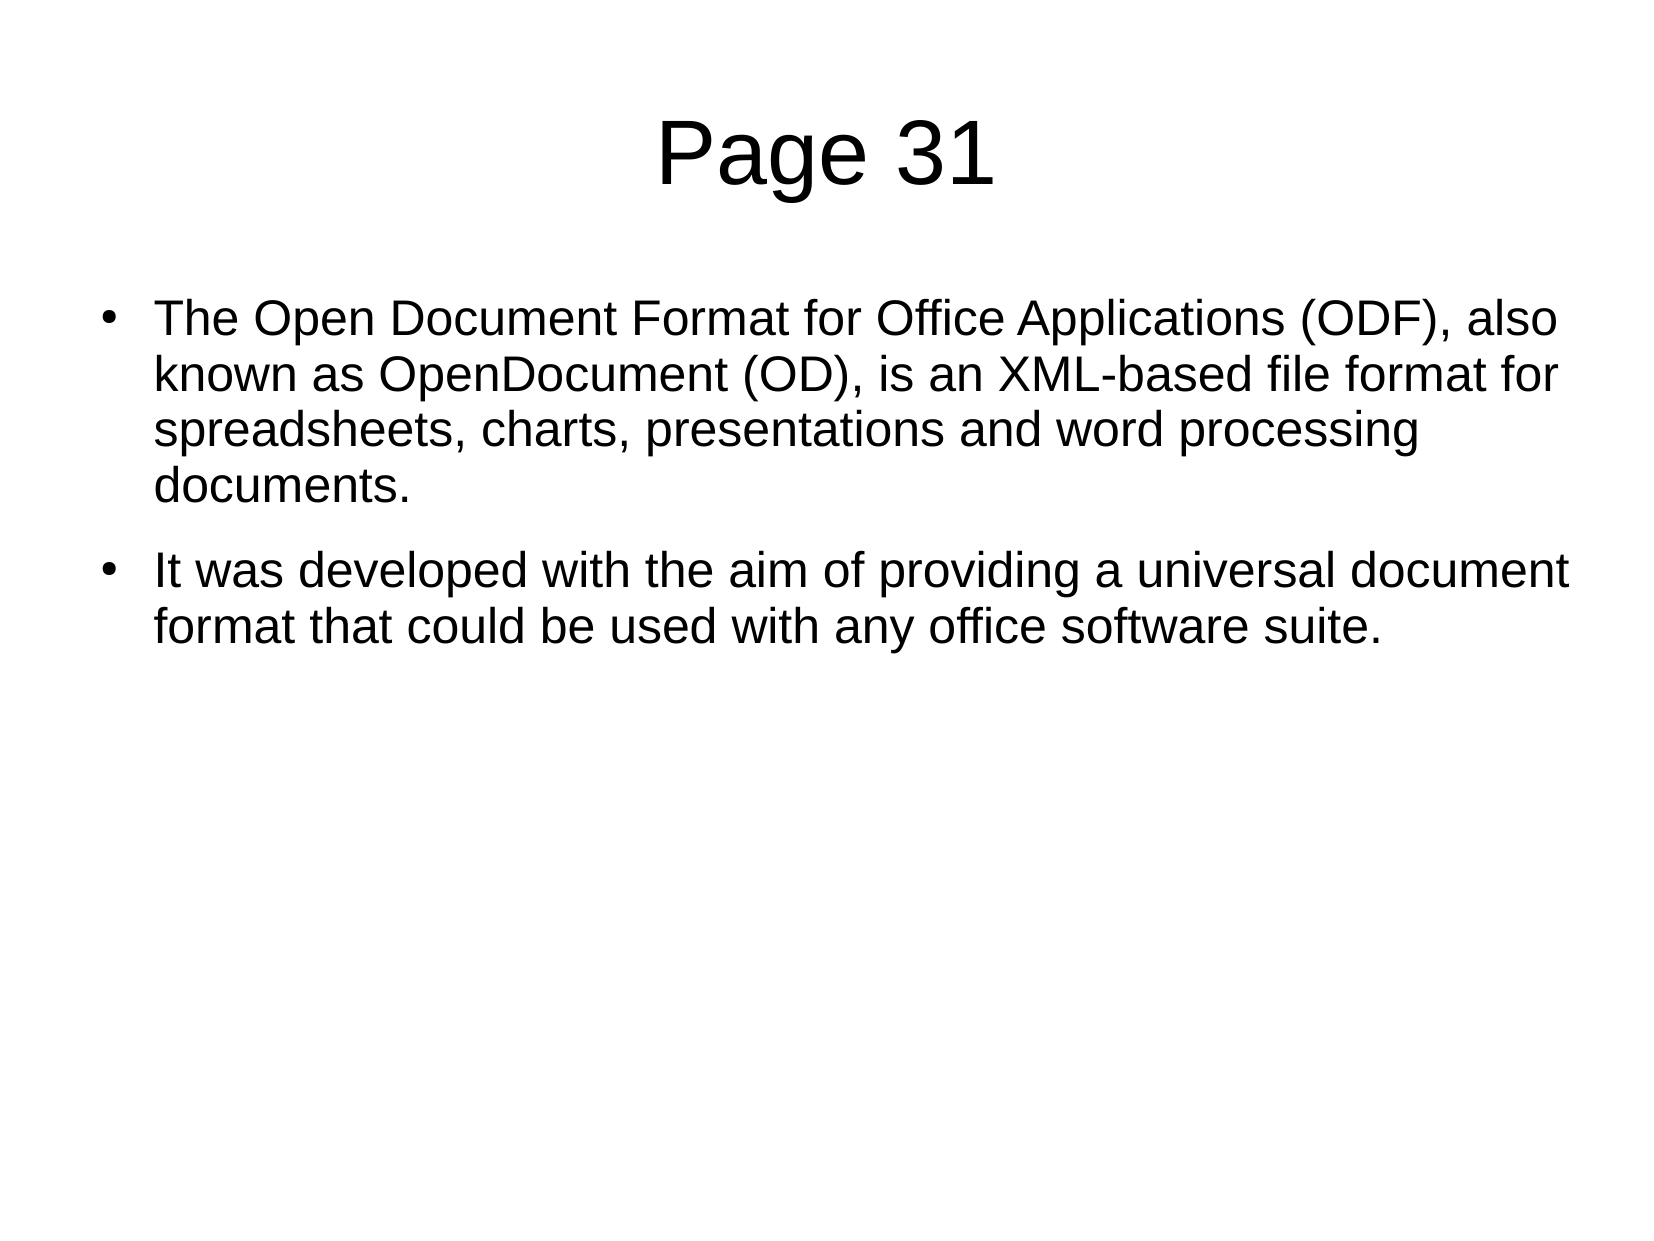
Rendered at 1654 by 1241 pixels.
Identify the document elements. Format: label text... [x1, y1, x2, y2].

title Page 31 [82, 49, 1571, 257]
list The Open Document Format for Office Applications (ODF), also known as OpenDocument (OD), is an XML-based file format for spreadsheets, charts, presentations and word processing documents. It was developed with the aim of providing a universal document format that could be used with any office software suite. [82, 290, 1571, 1109]
